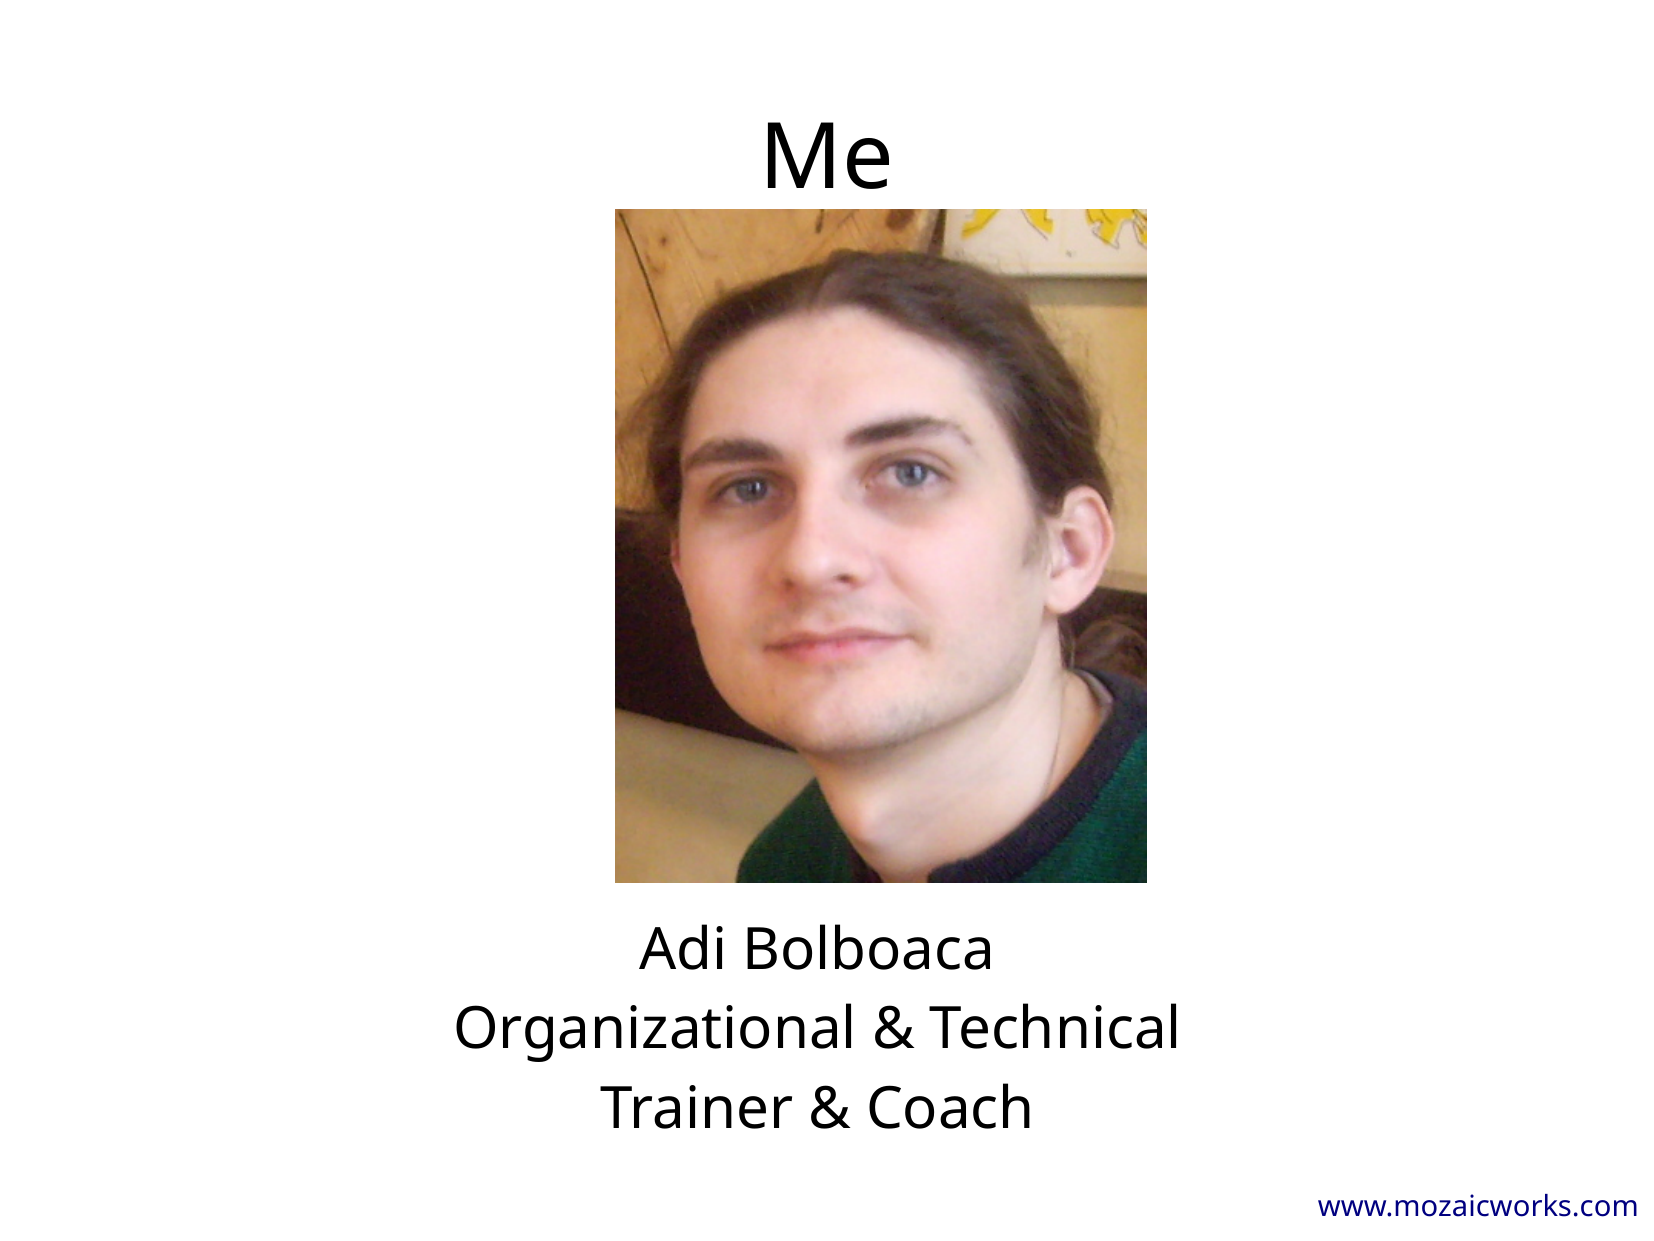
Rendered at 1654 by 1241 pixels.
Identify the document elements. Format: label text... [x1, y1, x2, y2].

title Me [82, 49, 1571, 257]
picture [615, 209, 1147, 883]
text_box Adi Bolboaca Organizational & Technical Trainer & Coach [0, 900, 1636, 1171]
text_box www.mozaicworks.com [0, 1178, 1654, 1241]
